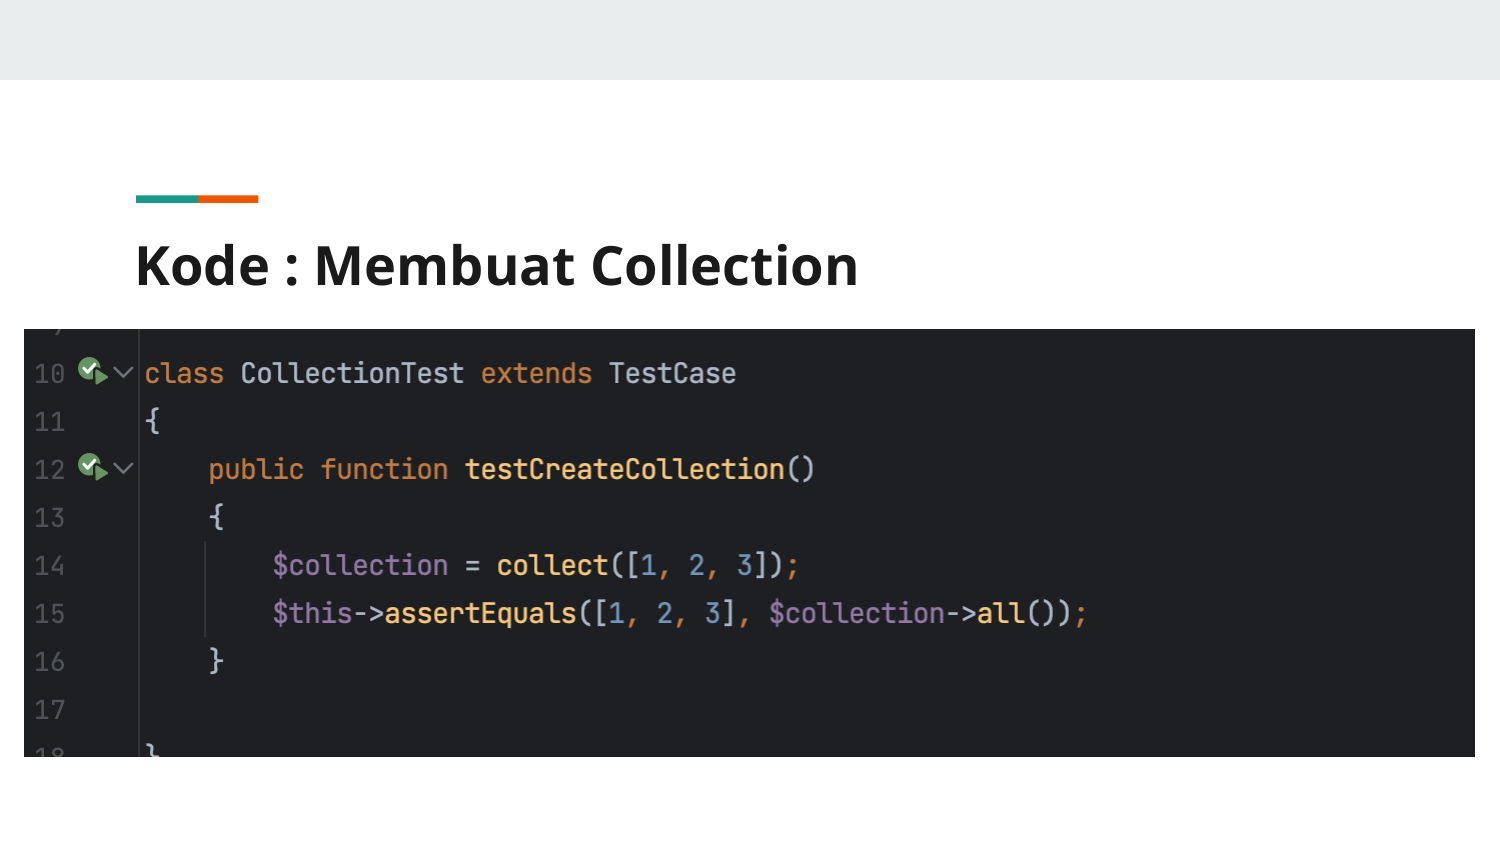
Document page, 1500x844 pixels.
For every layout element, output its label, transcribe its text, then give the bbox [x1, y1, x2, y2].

picture [24, 329, 1475, 758]
title Kode : Membuat Collection [119, 216, 1381, 305]
